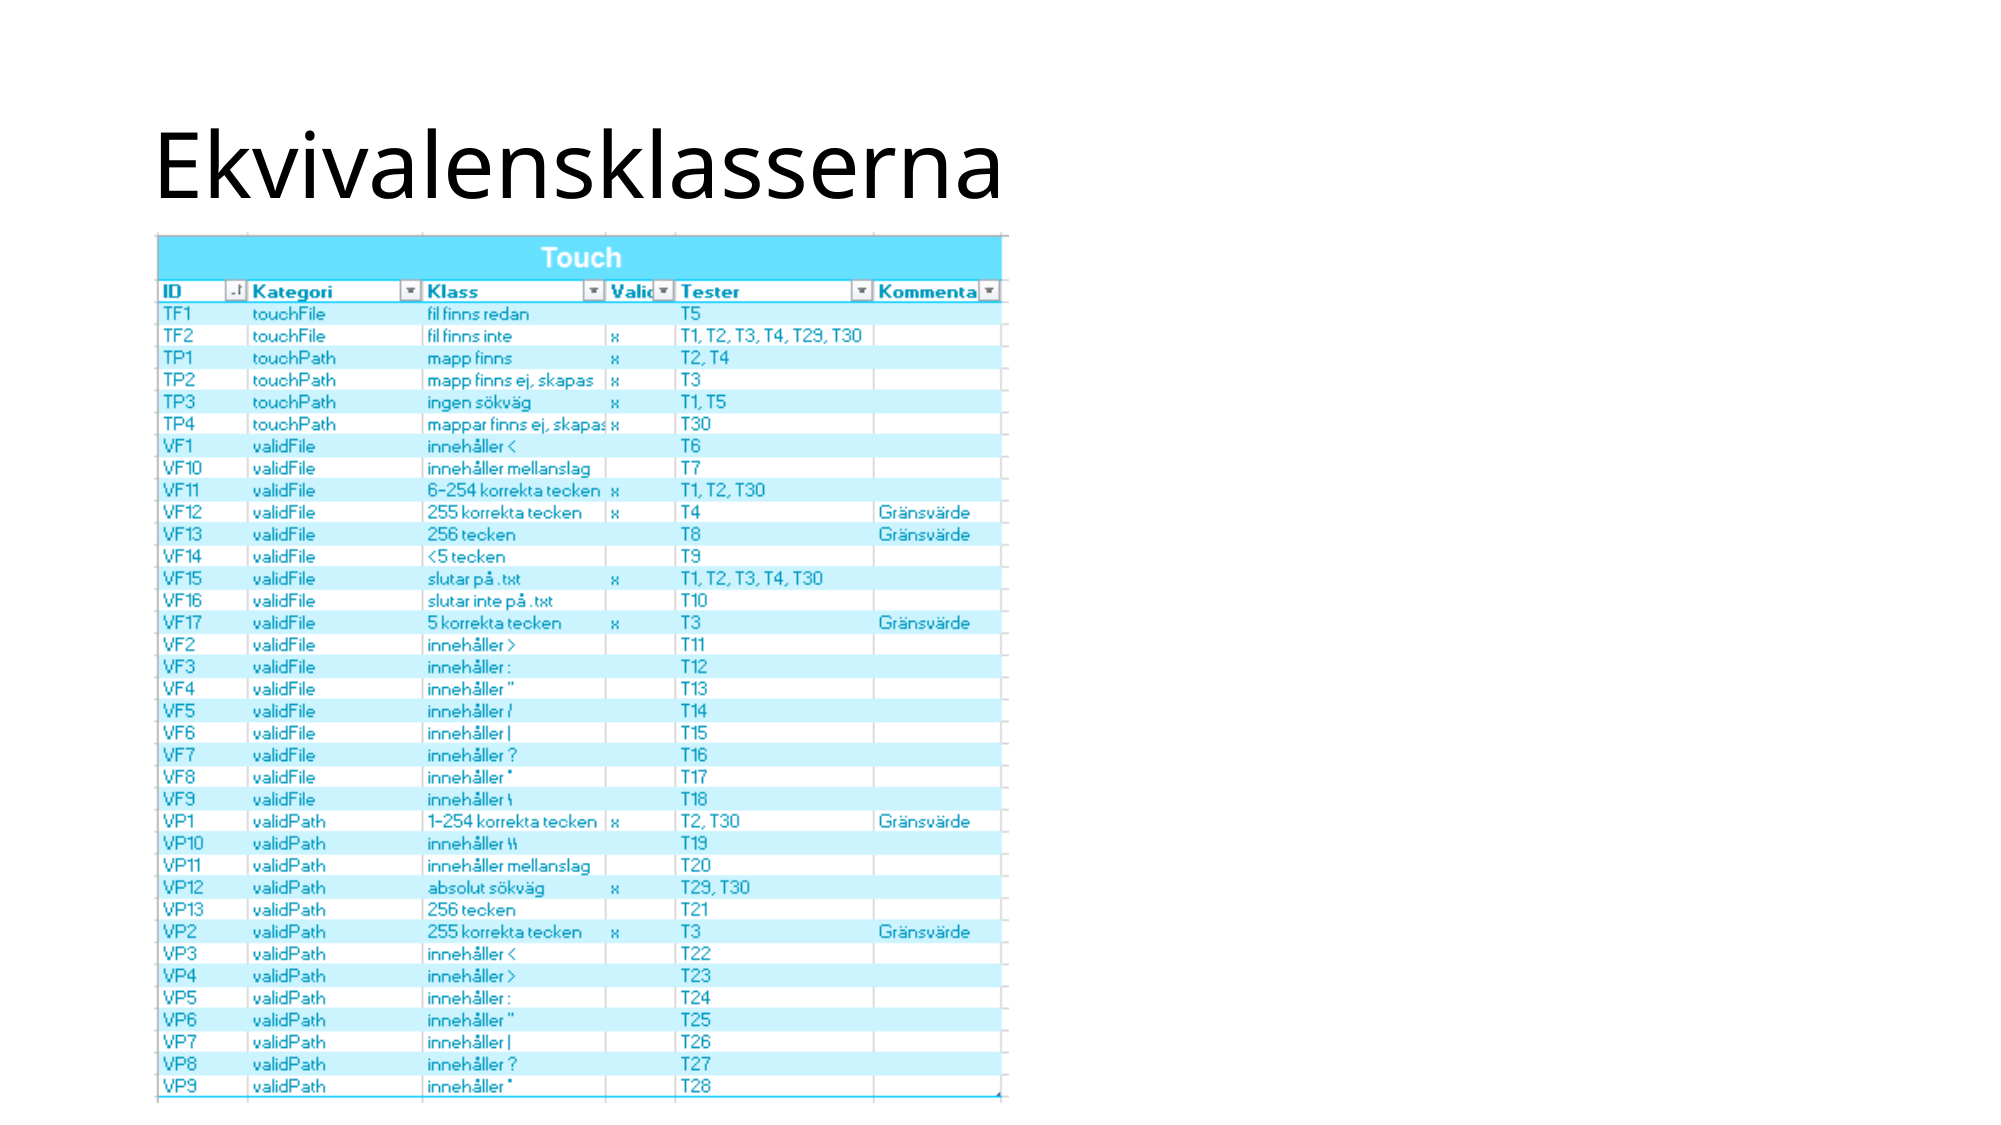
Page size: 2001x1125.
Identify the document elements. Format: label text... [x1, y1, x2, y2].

text_box Ekvivalensklasserna [137, 59, 1863, 278]
picture [154, 232, 1009, 1103]
